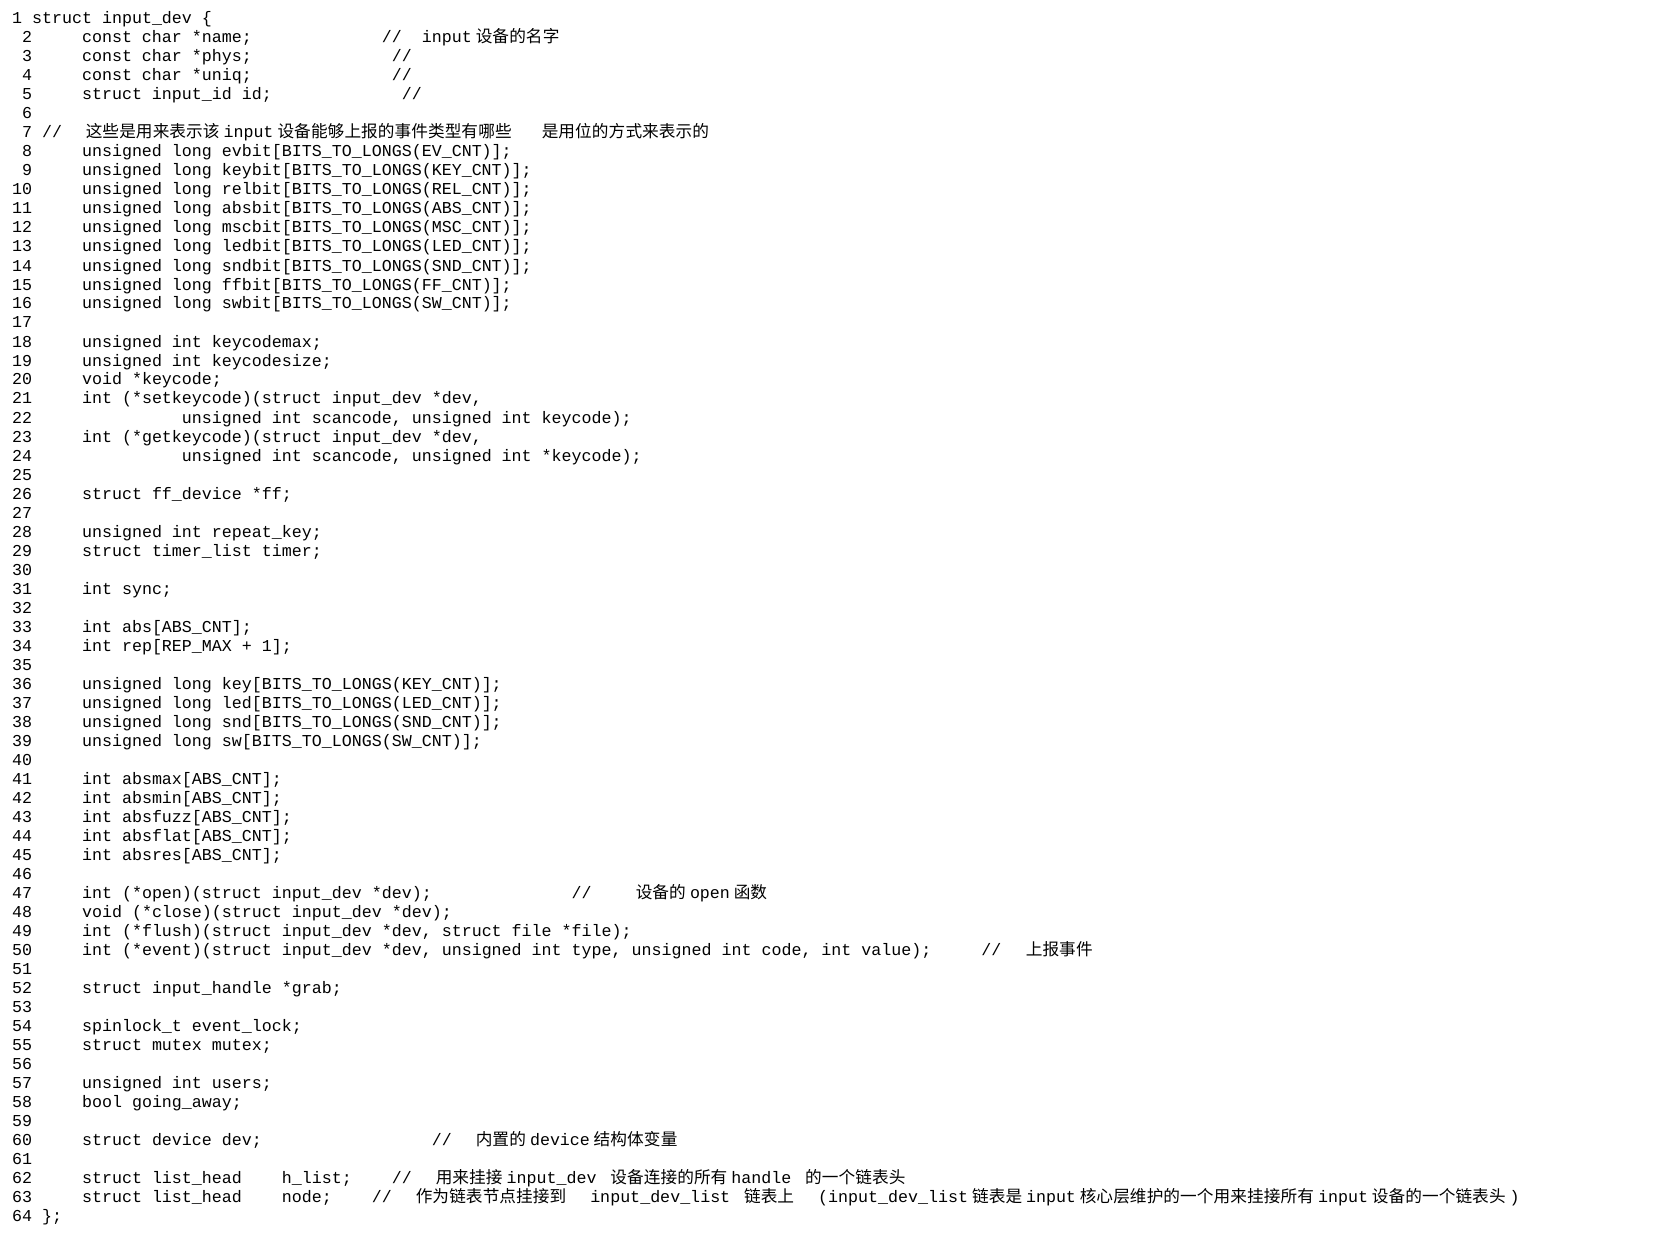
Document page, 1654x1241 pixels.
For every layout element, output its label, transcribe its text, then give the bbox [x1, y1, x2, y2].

text_box 1 struct input_dev { 2 const char *name; // input设备的名字 3 const char *phys; // 4 const char *uniq; // 5 struct input_id id; // 6 7 // 这些是用来表示该input设备能够上报的事件类型有哪些 是用位的方式来表示的 8 unsigned long evbit[BITS_TO_LONGS(EV_CNT)]; 9 unsigned long keybit[BITS_TO_LONGS(KEY_CNT)]; 10 unsigned long relbit[BITS_TO_LONGS(REL_CNT)]; 11 unsigned long absbit[BITS_TO_LONGS(ABS_CNT)]; 12 unsigned long mscbit[BITS_TO_LONGS(MSC_CNT)]; 13 unsigned long ledbit[BITS_TO_LONGS(LED_CNT)]; 14 unsigned long sndbit[BITS_TO_LONGS(SND_CNT)]; 15 unsigned long ffbit[BITS_TO_LONGS(FF_CNT)]; 16 unsigned long swbit[BITS_TO_LONGS(SW_CNT)]; 17 18 unsigned int keycodemax; 19 unsigned int keycodesize; 20 void *keycode; 21 int (*setkeycode)(struct input_dev *dev, 22 unsigned int scancode, unsigned int keycode); 23 int (*getkeycode)(struct input_dev *dev, 24 unsigned int scancode, unsigned int *keycode); 25 26 struct ff_device *ff; 27 28 unsigned int repeat_key; 29 struct timer_list timer; 30 31 int sync; 32 33 int abs[ABS_CNT]; 34 int rep[REP_MAX + 1]; 35 36 unsigned long key[BITS_TO_LONGS(KEY_CNT)]; 37 unsigned long led[BITS_TO_LONGS(LED_CNT)]; 38 unsigned long snd[BITS_TO_LONGS(SND_CNT)]; 39 unsigned long sw[BITS_TO_LONGS(SW_CNT)]; 40 41 int absmax[ABS_CNT]; 42 int absmin[ABS_CNT]; 43 int absfuzz[ABS_CNT]; 44 int absflat[ABS_CNT]; 45 int absres[ABS_CNT]; 46 47 int (*open)(struct input_dev *dev); // 设备的open函数 48 void (*close)(struct input_dev *dev); 49 int (*flush)(struct input_dev *dev, struct file *file); 50 int (*event)(struct input_dev *dev, unsigned int type, unsigned int code, int value); // 上报事件 51 52 struct input_handle *grab; 53 54 spinlock_t event_lock; 55 struct mutex mutex; 56 57 unsigned int users; 58 bool going_away; 59 60 struct device dev; // 内置的device结构体变量 61 62 struct list_head h_list; // 用来挂接input_dev 设备连接的所有handle 的一个链表头 63 struct list_head node; // 作为链表节点挂接到 input_dev_list 链表上 (input_dev_list链表是input核心层维护的一个用来挂接所有input设备的一个链表头) 64 }; [0, 2, 1654, 1241]
